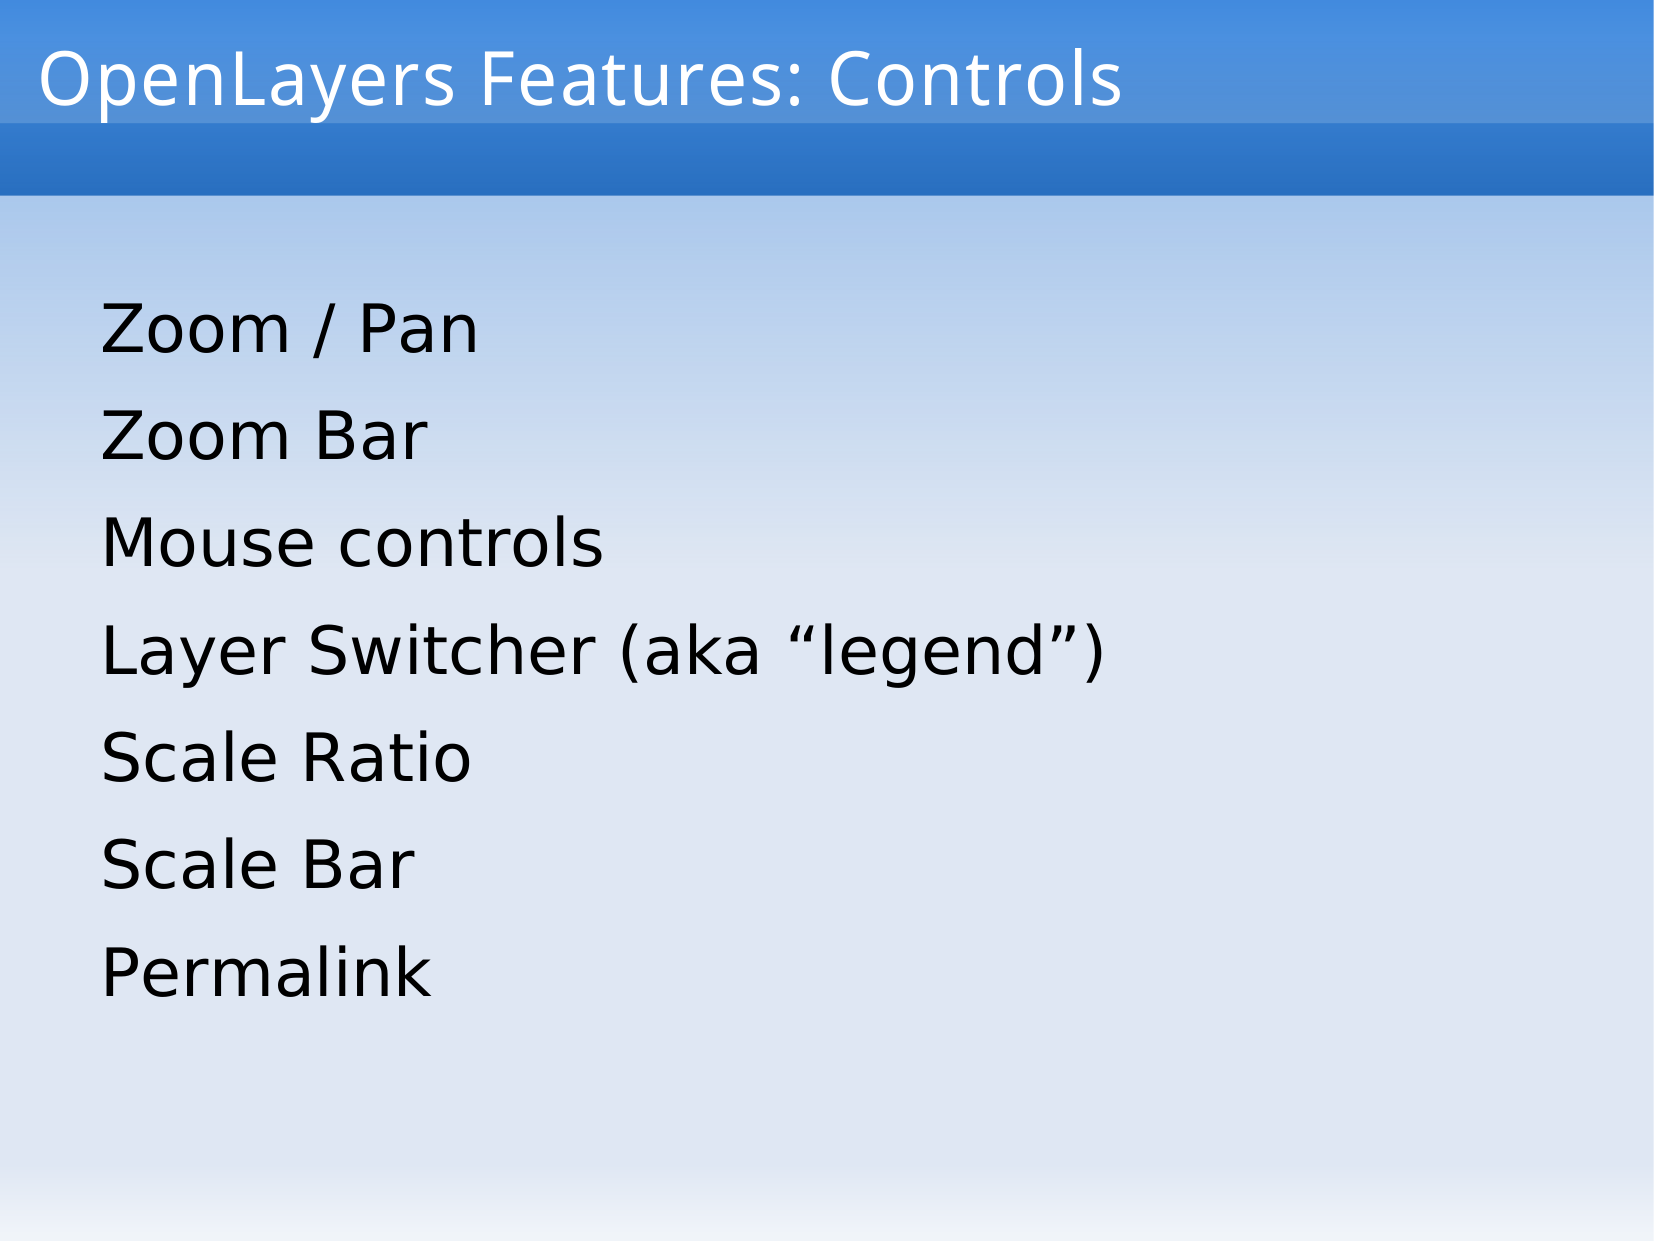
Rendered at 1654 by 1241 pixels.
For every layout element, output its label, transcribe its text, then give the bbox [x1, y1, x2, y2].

title OpenLayers Features: Controls [37, 2, 1463, 151]
list Zoom / Pan Zoom Bar Mouse controls Layer Switcher (aka “legend”) Scale Ratio Scale Bar Permalink [82, 290, 1571, 1109]
picture [0, 0, 1654, 1241]
